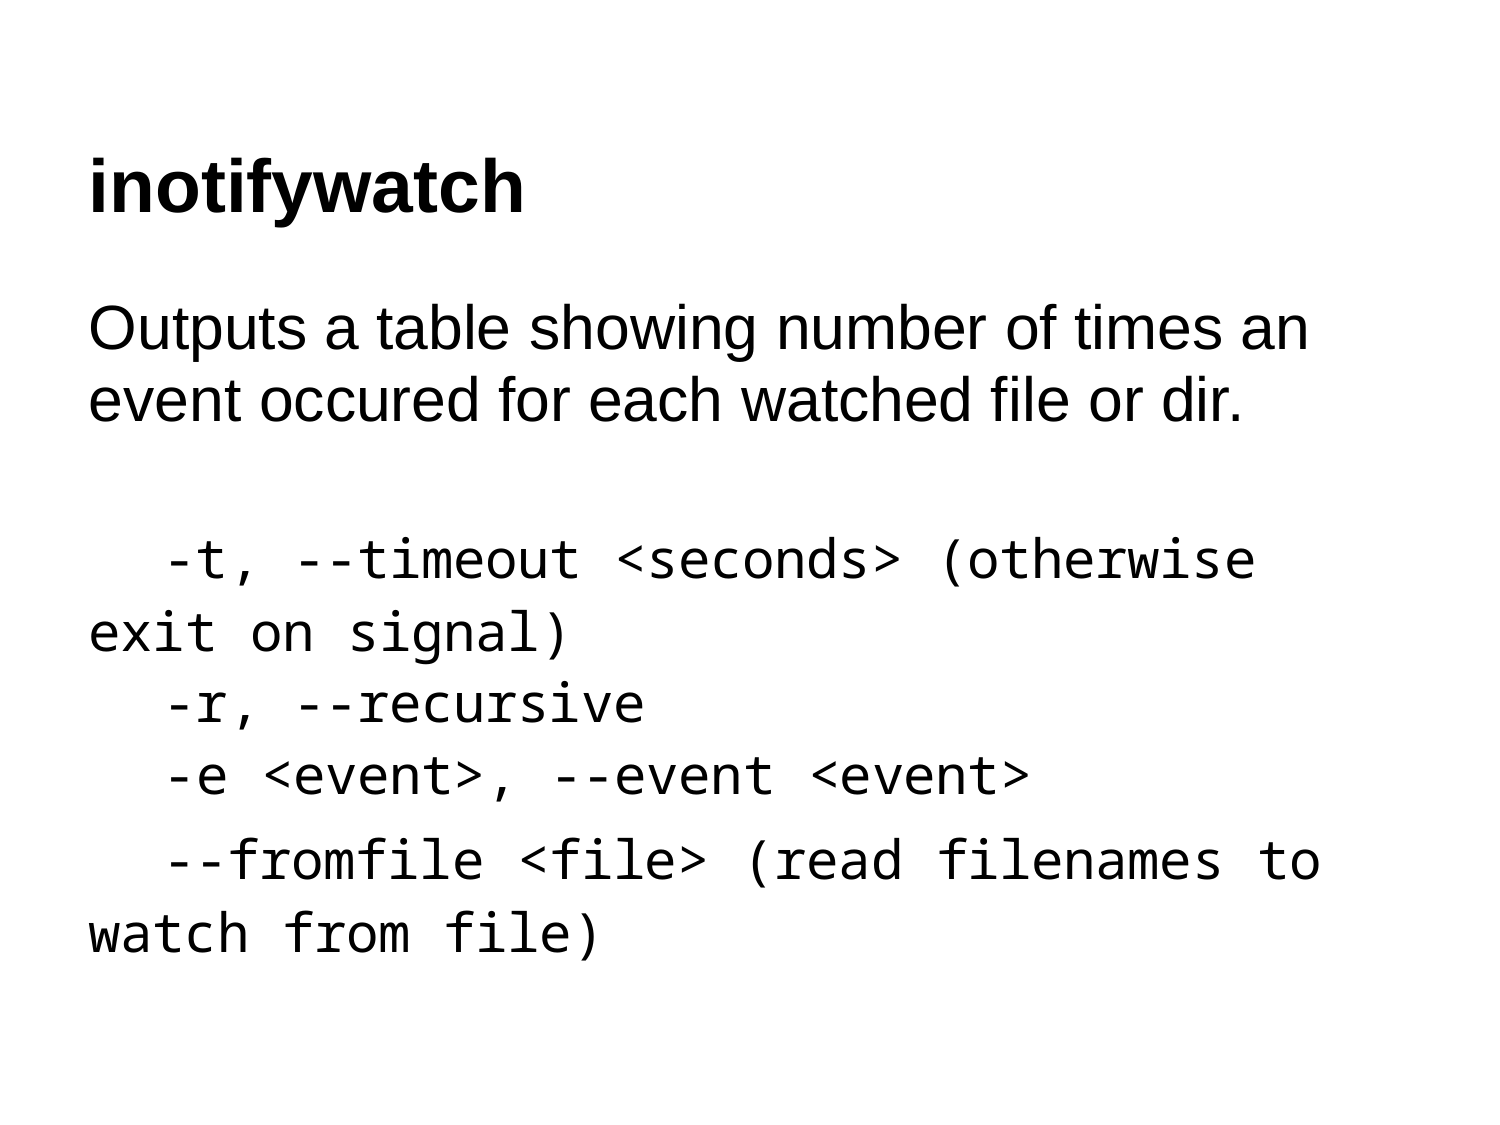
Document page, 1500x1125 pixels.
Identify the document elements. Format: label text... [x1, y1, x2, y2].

text_box Outputs a table showing number of times an event occured for each watched file or dir. -t, --timeout <seconds> (otherwise exit on signal) -r, --recursive -e <event>, --event <event> --fromfile <file> (read filenames to watch from file) [86, 289, 1402, 964]
title inotifywatch [86, 137, 1414, 228]
